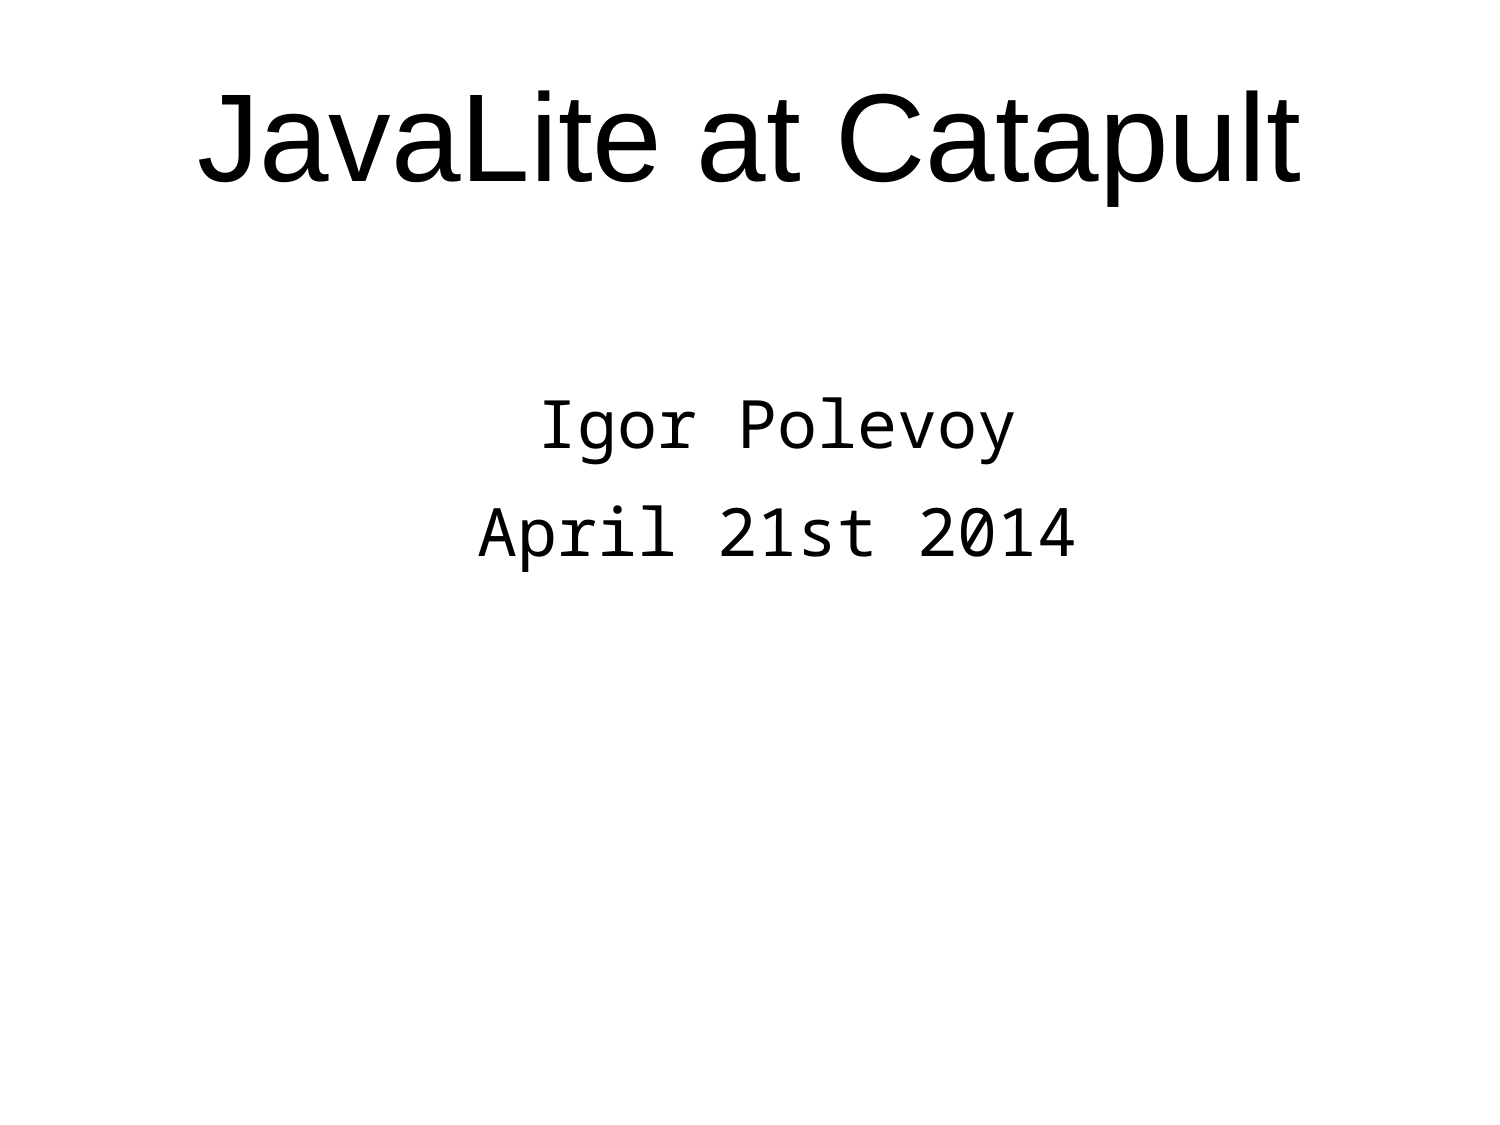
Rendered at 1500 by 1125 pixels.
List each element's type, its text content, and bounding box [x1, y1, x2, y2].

list Igor Polevoy April 21st 2014 [75, 262, 1424, 916]
title JavaLite at Catapult [75, 45, 1424, 232]
